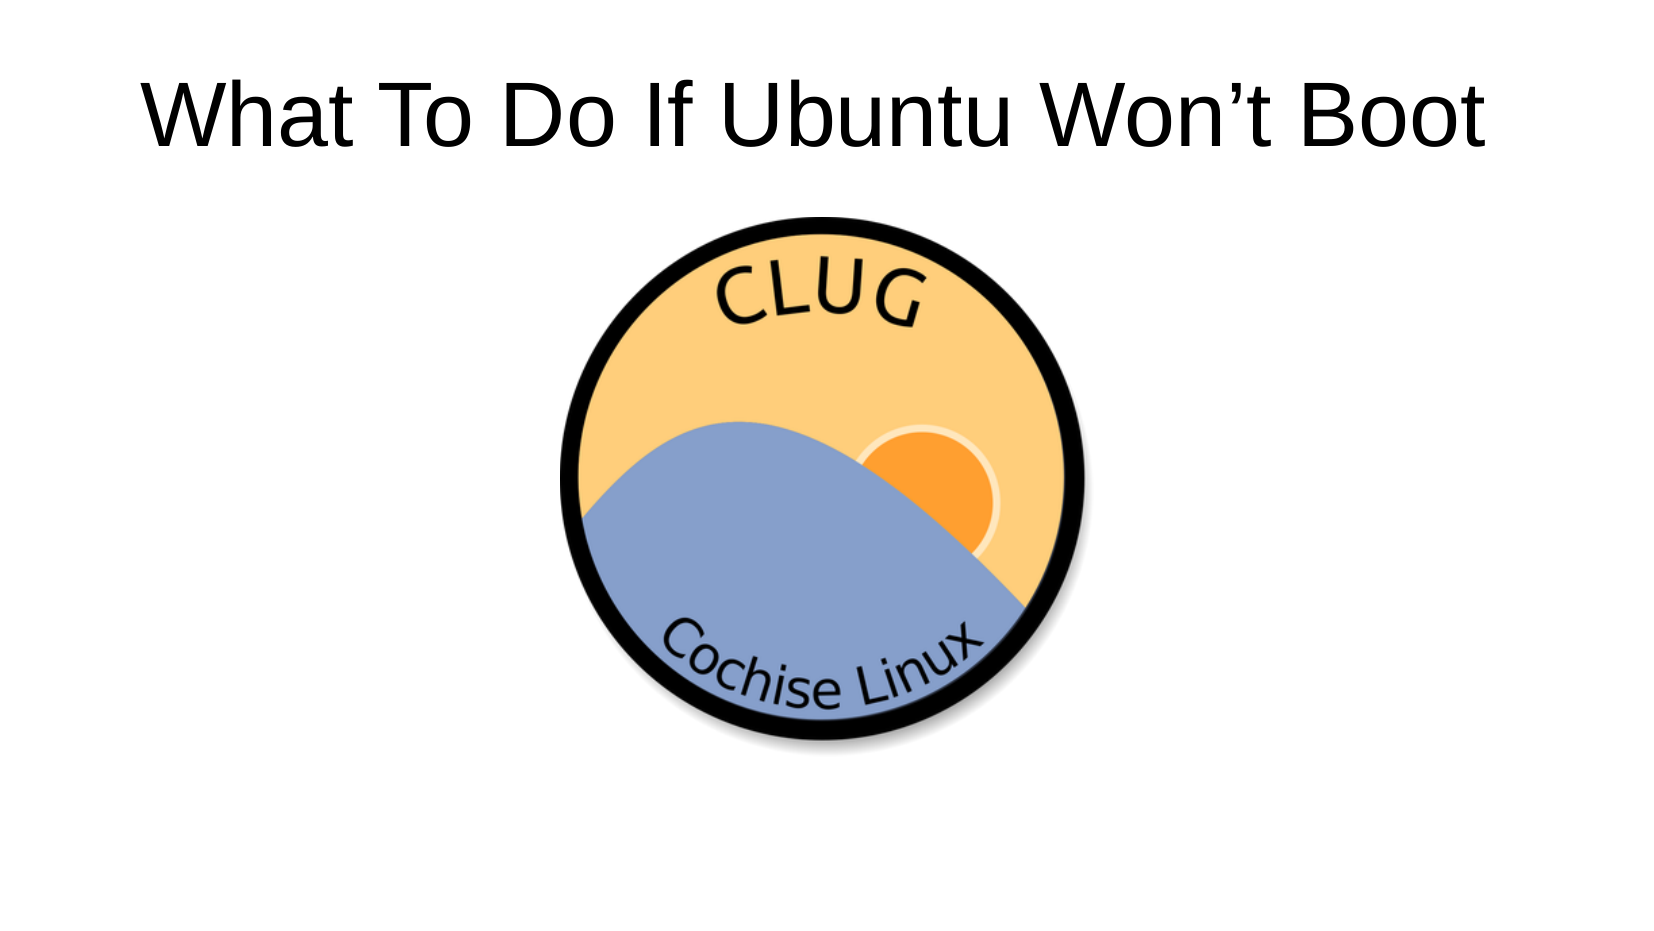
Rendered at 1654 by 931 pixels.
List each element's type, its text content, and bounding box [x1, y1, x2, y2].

title What To Do If Ubuntu Won’t Boot [82, 12, 1571, 218]
picture [560, 217, 1094, 758]
